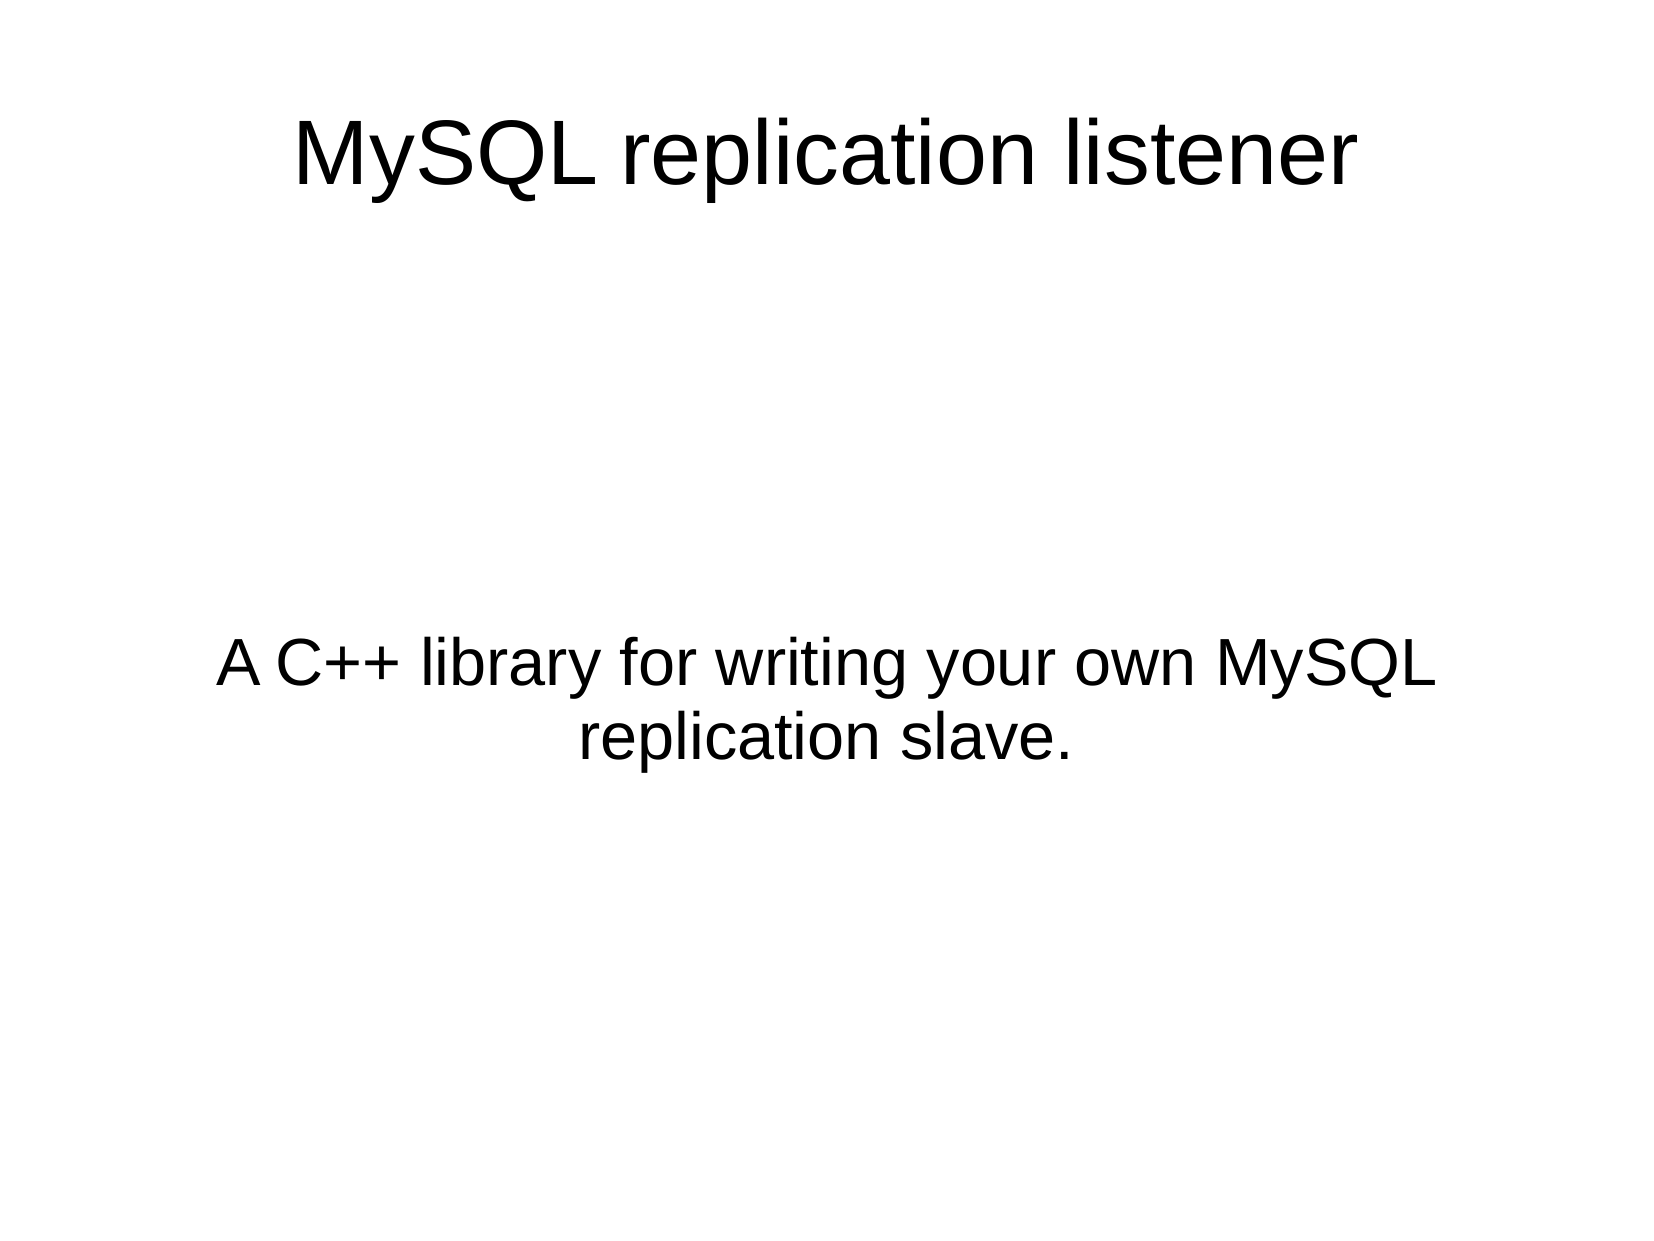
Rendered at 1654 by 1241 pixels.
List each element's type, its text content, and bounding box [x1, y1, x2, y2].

title MySQL replication listener [82, 56, 1571, 250]
subtitle A C++ library for writing your own MySQL replication slave. [82, 297, 1571, 1102]
